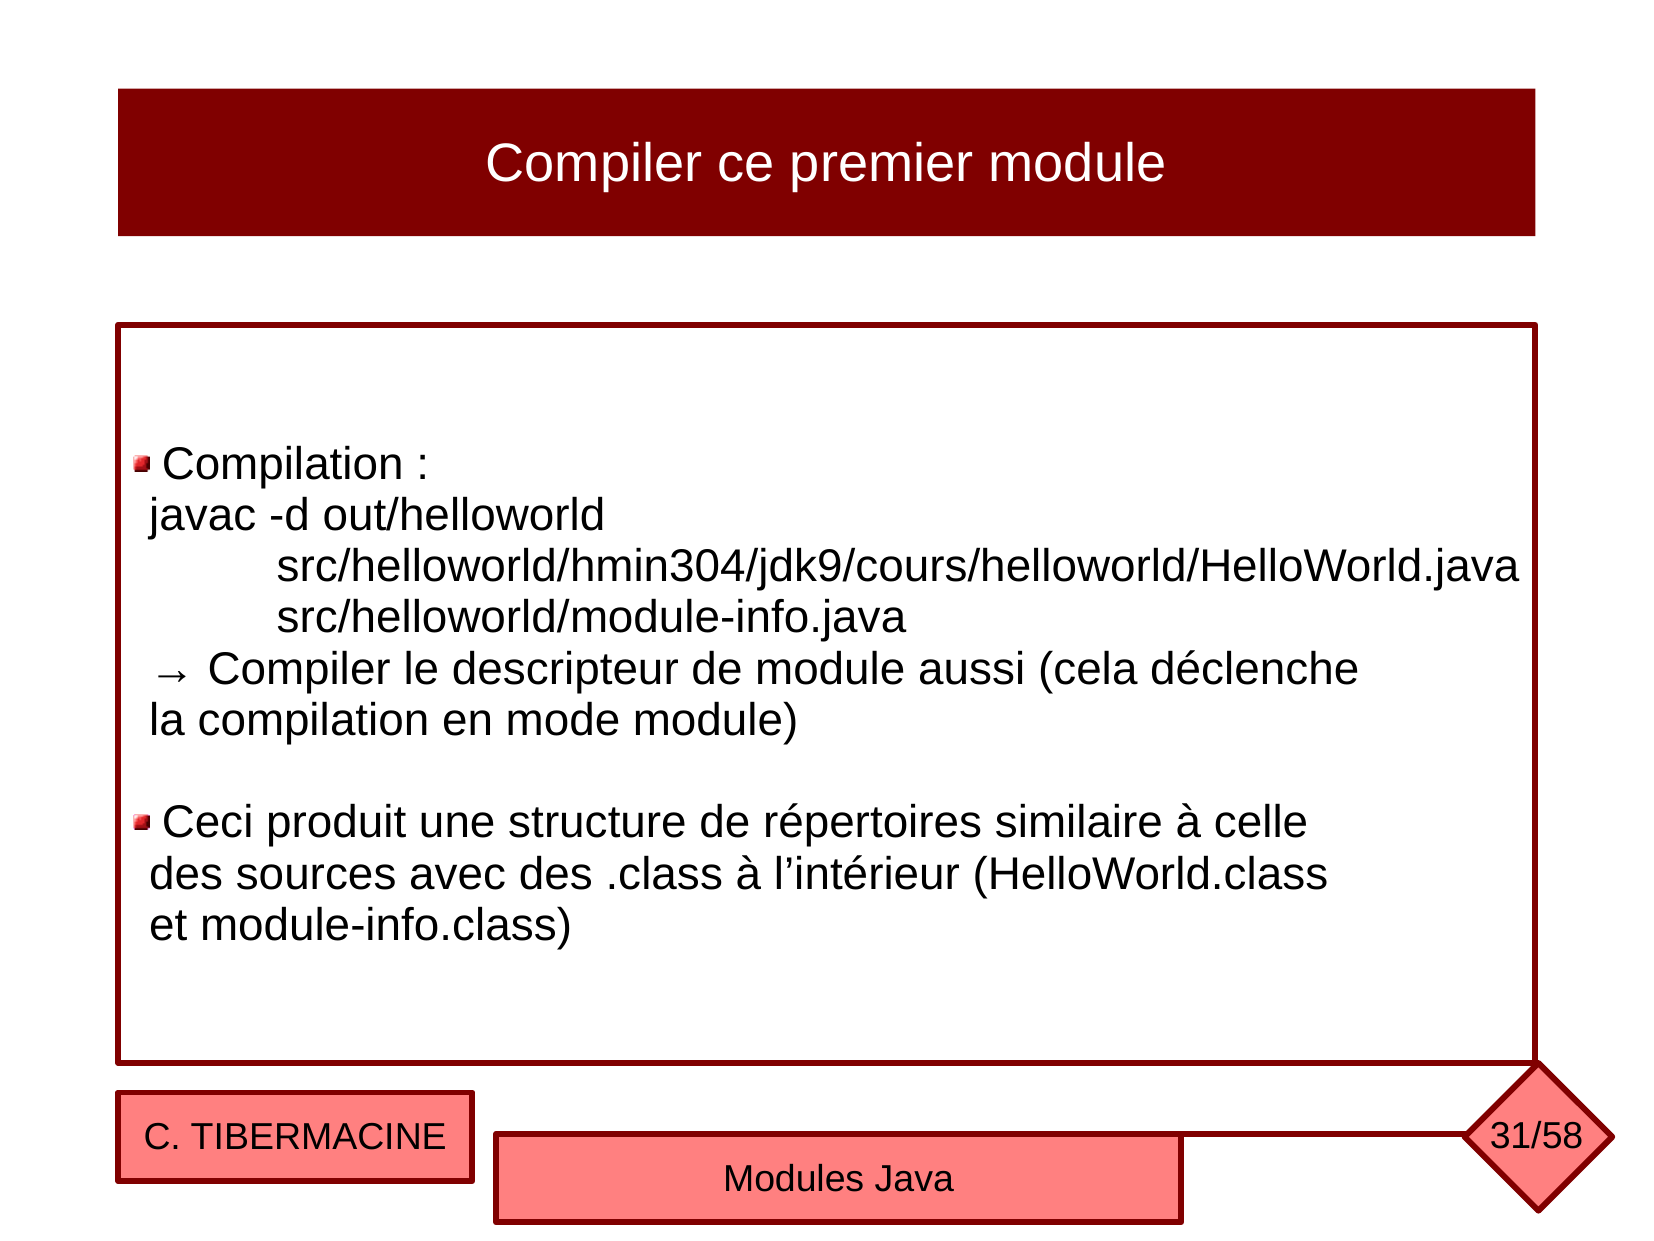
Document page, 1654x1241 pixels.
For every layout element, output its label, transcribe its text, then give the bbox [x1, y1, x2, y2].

text_box Compilation : javac -d out/helloworld src/helloworld/hmin304/jdk9/cours/helloworld/HelloWorld.java src/helloworld/module-info.java → Compiler le descripteur de module aussi (cela déclenche la compilation en mode module) Ceci produit une structure de répertoires similaire à celle des sources avec des .class à l’intérieur (HelloWorld.class et module-info.class) [118, 324, 1536, 1063]
text_box <numéro>/58 [1475, 1107, 1654, 1164]
text_box [1464, 1126, 1475, 1148]
picture [133, 814, 150, 830]
picture [133, 455, 150, 472]
text_box [1494, 1062, 1583, 1107]
text_box C. TIBERMACINE [118, 1092, 473, 1182]
text_box Modules Java [496, 1133, 1182, 1223]
text_box [1491, 1164, 1586, 1211]
text_box Compiler ce premier module [118, 88, 1536, 237]
